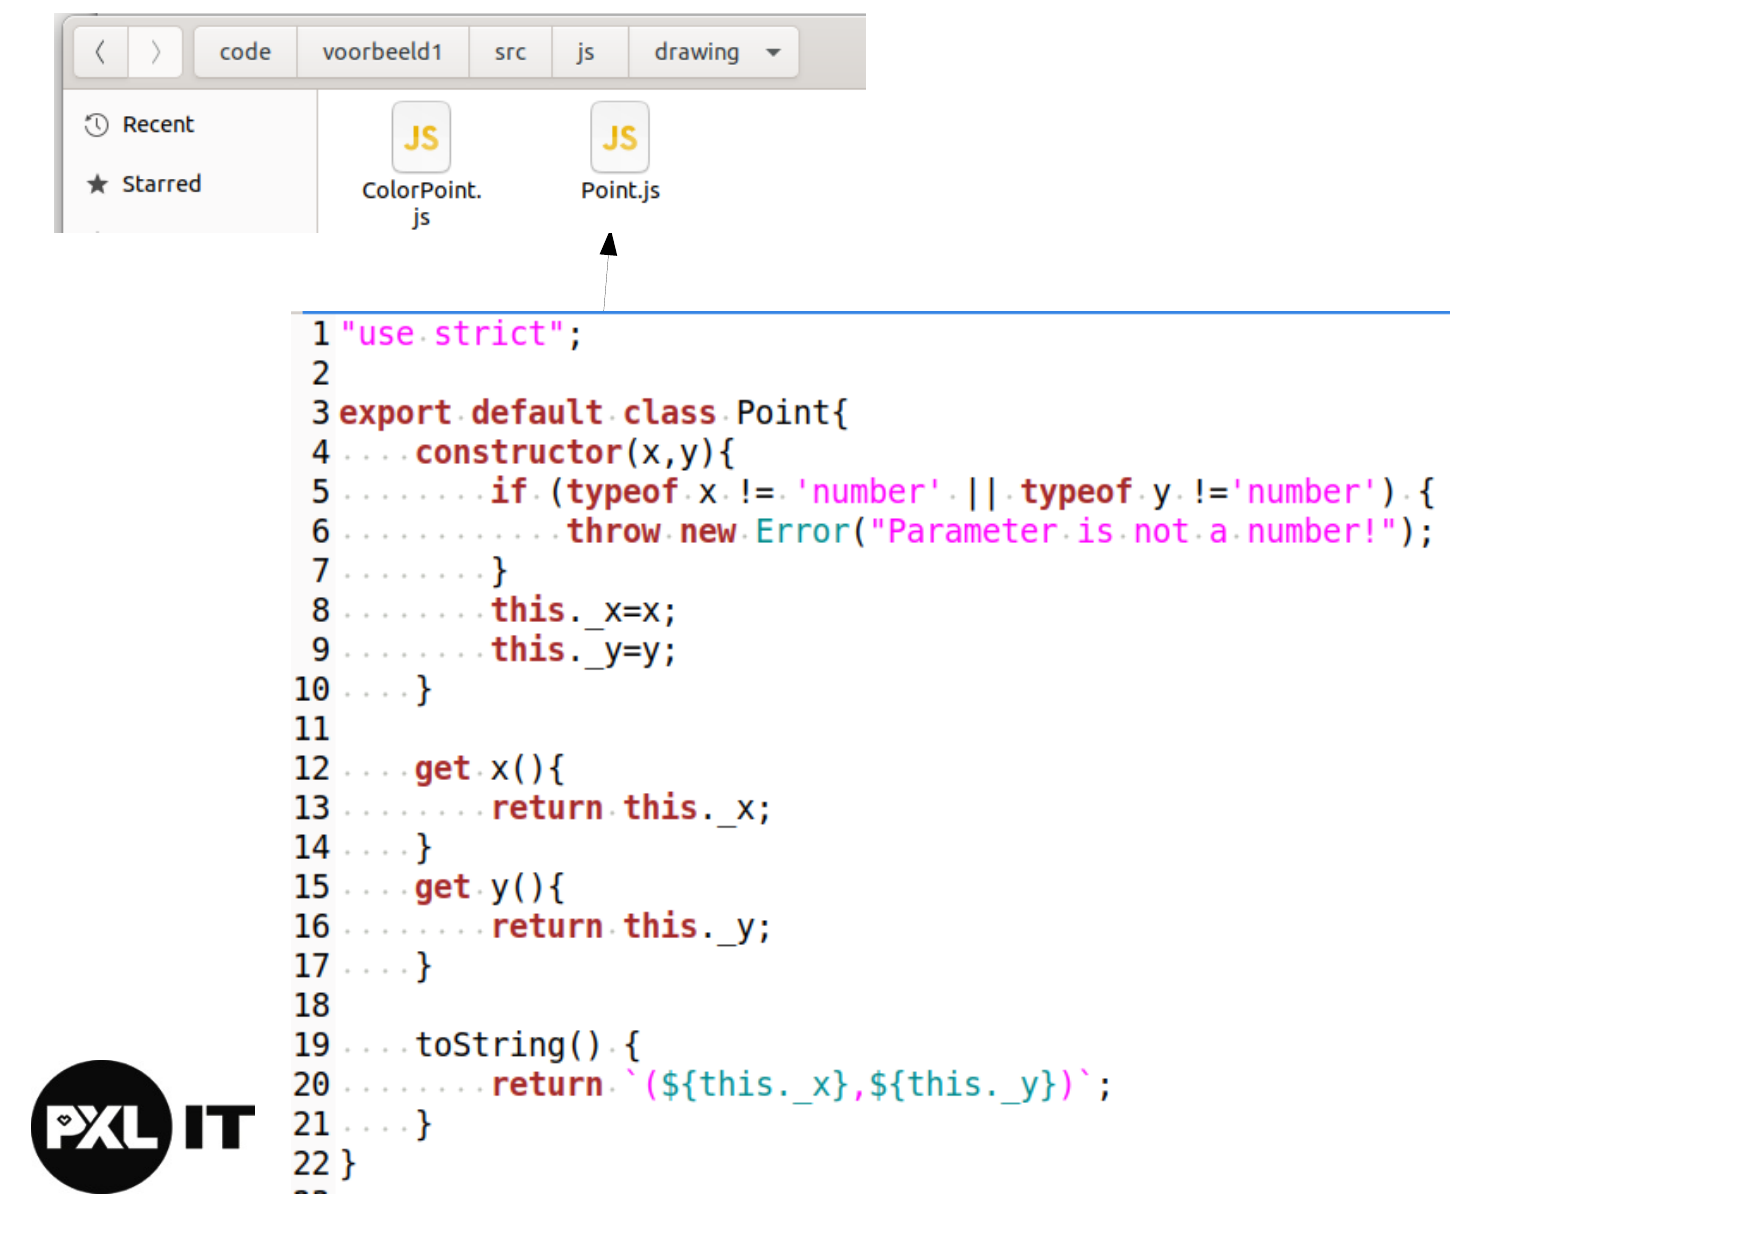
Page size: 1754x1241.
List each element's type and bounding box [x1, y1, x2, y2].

picture [54, 13, 866, 233]
picture [291, 311, 1450, 1194]
picture [31, 1060, 255, 1194]
